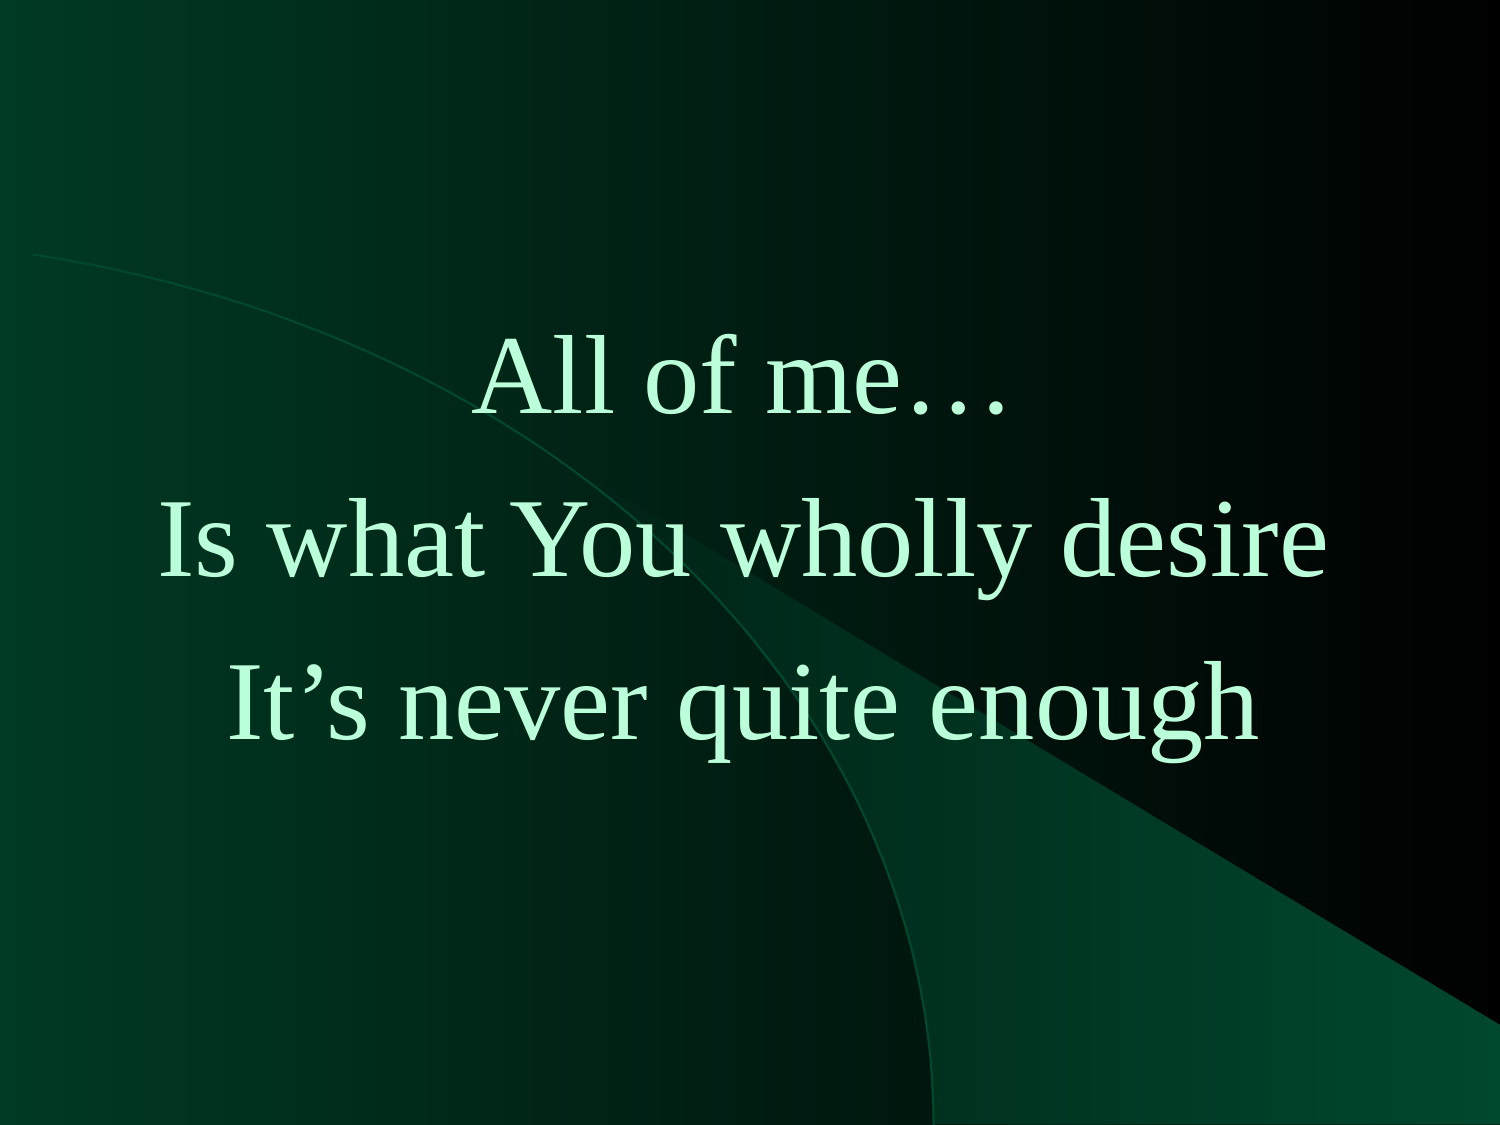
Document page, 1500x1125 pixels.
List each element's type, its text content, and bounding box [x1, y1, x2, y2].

subtitle All of me… Is what You wholly desire It’s never quite enough [112, 212, 1375, 850]
